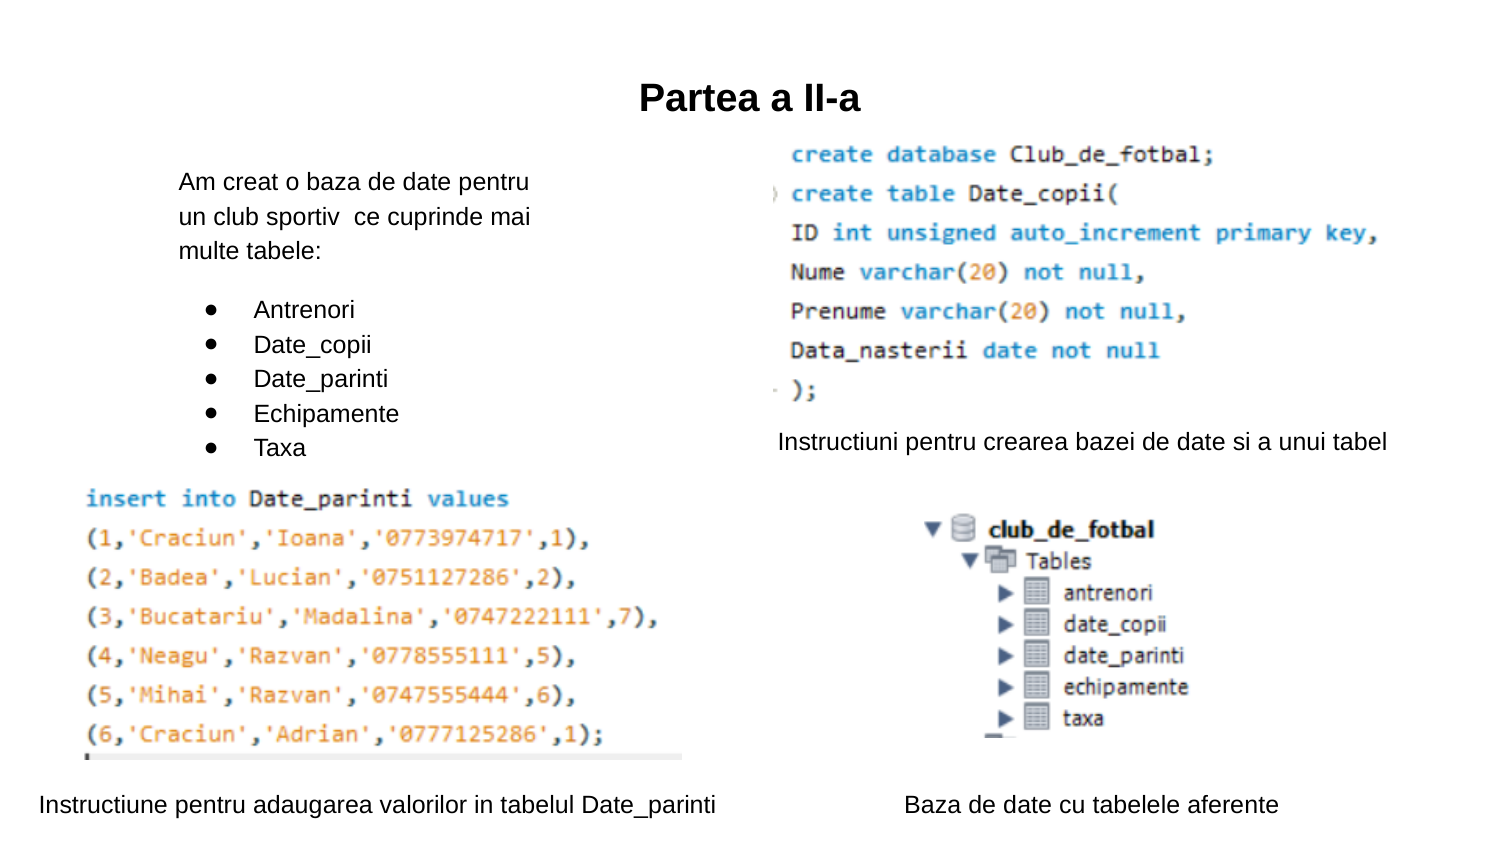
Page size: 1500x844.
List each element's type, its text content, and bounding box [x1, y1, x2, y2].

text_box Baza de date cu tabelele aferente [801, 773, 1384, 834]
picture [69, 484, 682, 760]
text_box Instructiuni pentru crearea bazei de date si a unui tabel [738, 410, 1429, 471]
text_box Partea a II-a [63, 56, 1437, 110]
text_box Am creat o baza de date pentru un club sportiv ce cuprinde mai multe tabele: Antrenori Date_copii Date_parinti Echipamente Taxa [163, 146, 557, 484]
picture [773, 138, 1393, 410]
picture [924, 506, 1261, 738]
text_box Instructiune pentru adaugarea valorilor in tabelul Date_parinti [6, 773, 750, 834]
